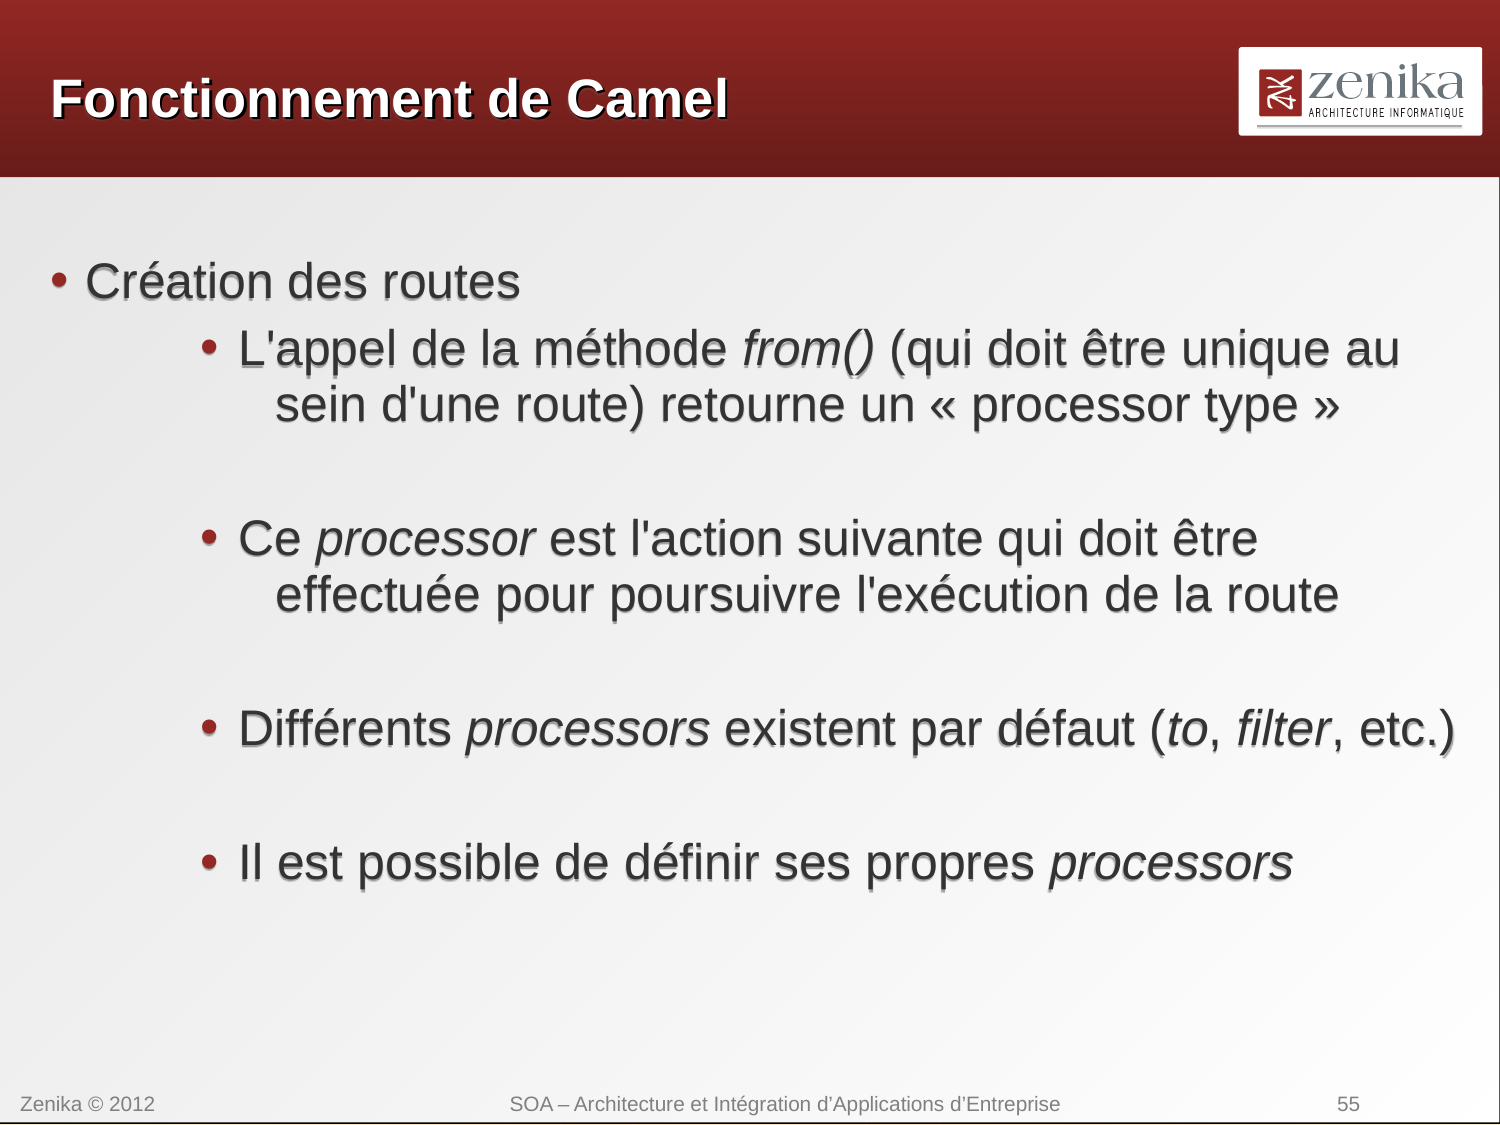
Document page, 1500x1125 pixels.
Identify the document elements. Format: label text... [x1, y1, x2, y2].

subtitle Création des routes L'appel de la méthode from() (qui doit être unique au sein d'une route) retourne un « processor type » Ce processor est l'action suivante qui doit être effectuée pour poursuivre l'exécution de la route Différents processors existent par défaut (to, filter, etc.) Il est possible de définir ses propres processors [50, 249, 1477, 1064]
title Fonctionnement de Camel [50, 22, 1206, 172]
